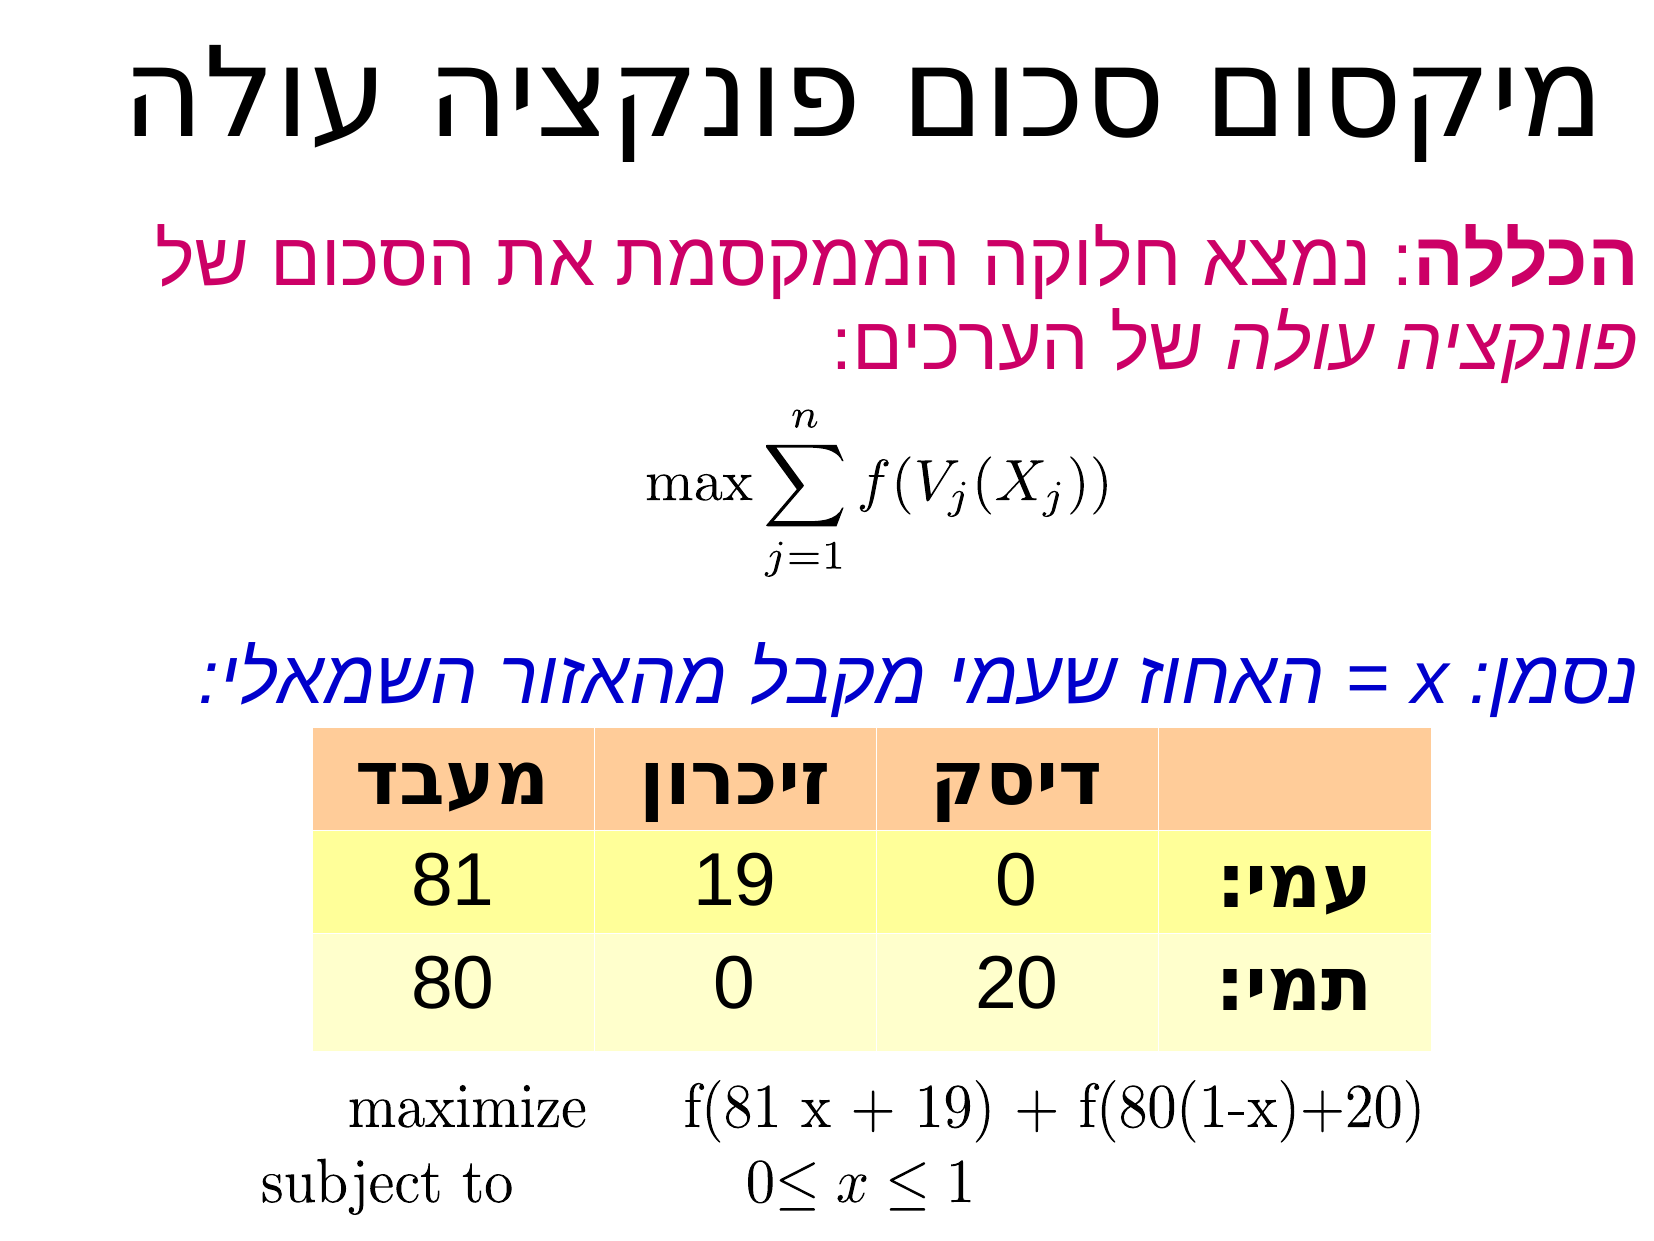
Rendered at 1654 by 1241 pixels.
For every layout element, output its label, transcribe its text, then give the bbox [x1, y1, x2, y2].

text_box נסמן: x = האחוז שעמי מקבל מהאזור השמאלי: [0, 628, 1654, 766]
text_box הכללה: נמצא חלוקה הממקסמת את הסכום של פונקציה עולה של הערכים: [0, 210, 1654, 409]
table_header מעבד [313, 728, 594, 830]
table_cell 80 [313, 934, 594, 1051]
title מיקסום סכום פונקציה עולה [30, 7, 1654, 166]
text_box [645, 409, 1113, 577]
table_header דיסק [877, 728, 1158, 830]
table_cell 19 [595, 831, 876, 933]
table_cell 0 [877, 831, 1158, 933]
table_header זיכרון [595, 728, 876, 830]
table_cell 20 [877, 934, 1158, 1051]
table_cell עמי: [1159, 831, 1431, 933]
text_box [260, 1080, 1426, 1216]
table_cell 81 [313, 831, 594, 933]
table_cell תמי: [1159, 934, 1431, 1051]
table_header [1159, 728, 1431, 830]
table_cell 0 [595, 934, 876, 1051]
